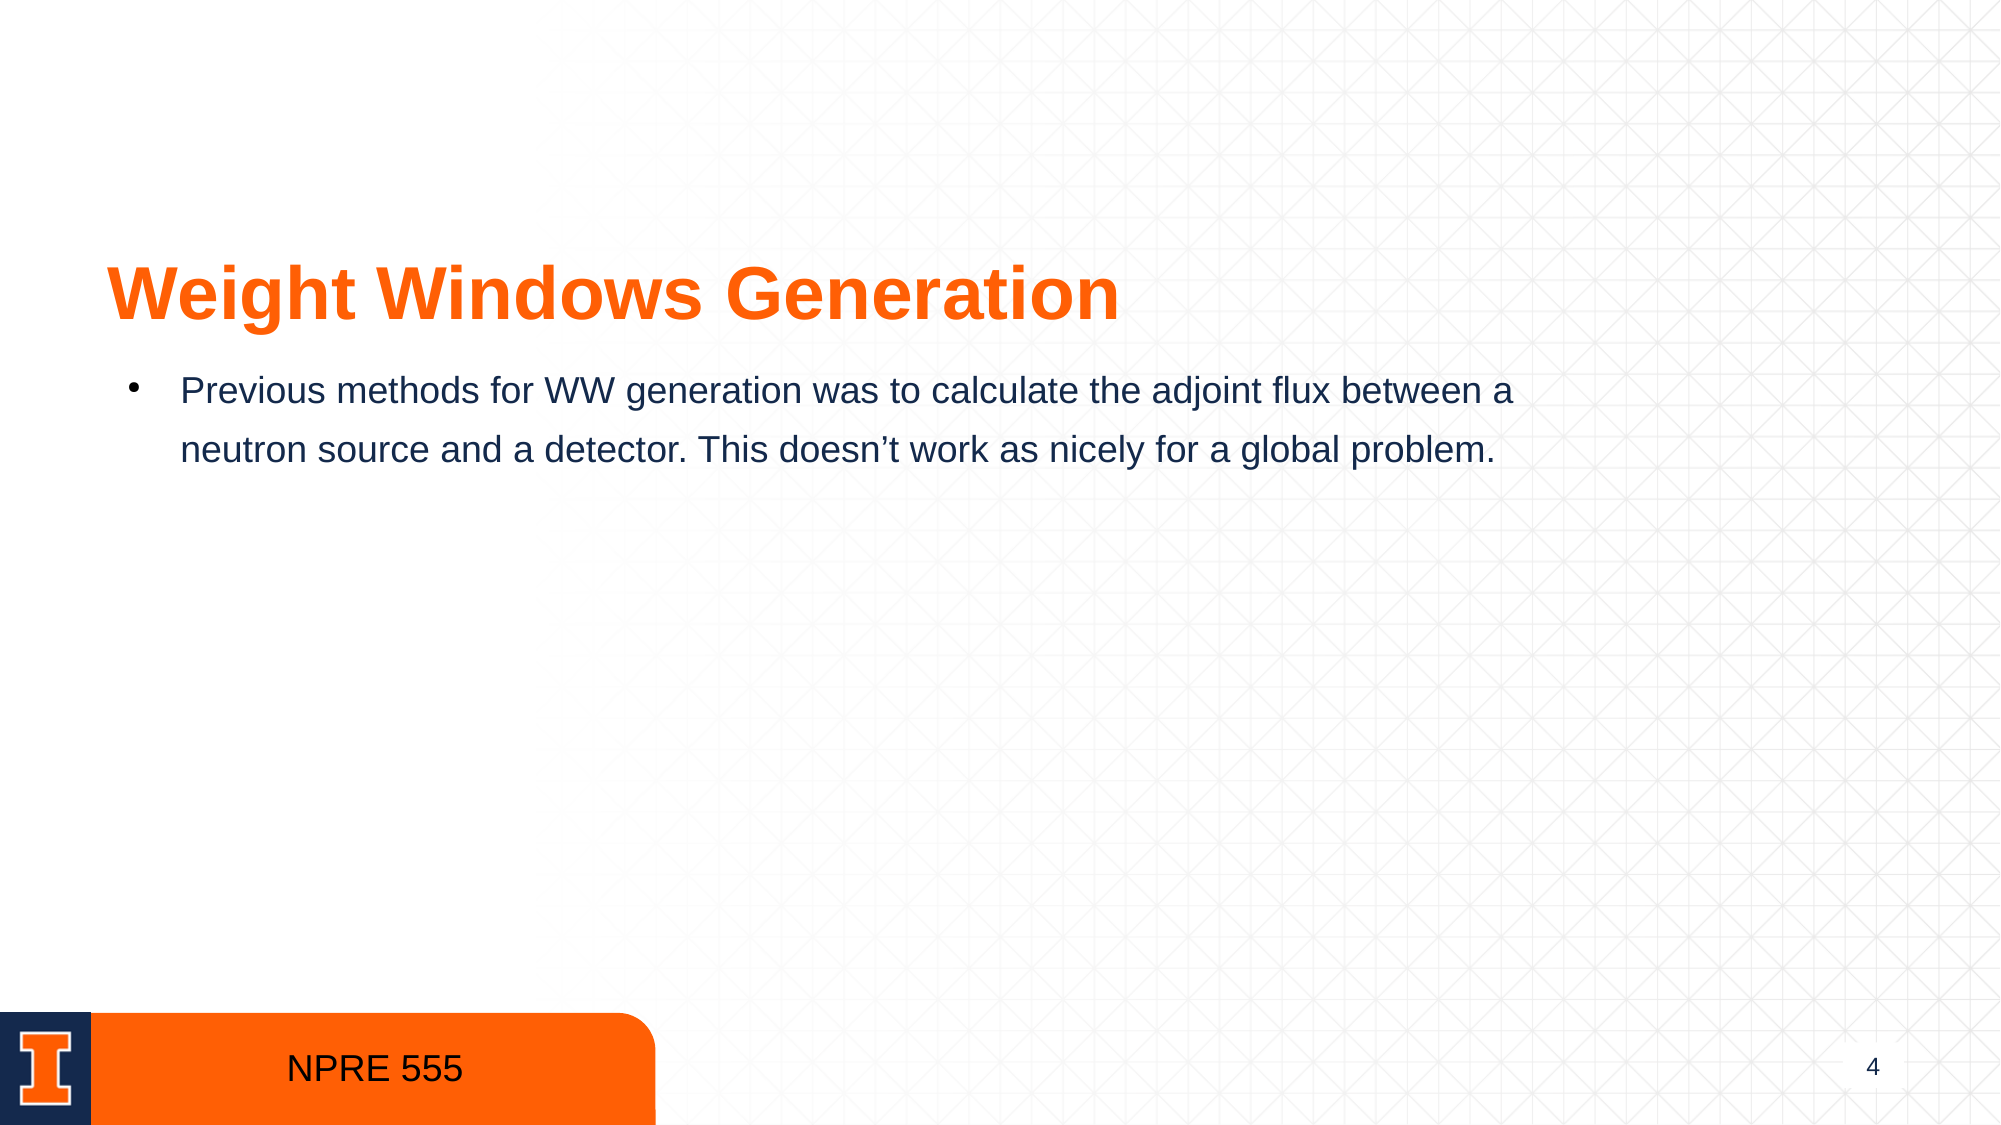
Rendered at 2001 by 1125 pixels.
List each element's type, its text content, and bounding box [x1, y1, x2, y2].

picture [0, 0, 2001, 1125]
list Previous methods for WW generation was to calculate the adjoint flux between a neutron source and a detector. This doesn’t work as nicely for a global problem. [94, 345, 1613, 982]
title Weight Windows Generation [93, 246, 1234, 343]
text_box NPRE 555 [187, 1050, 563, 1088]
